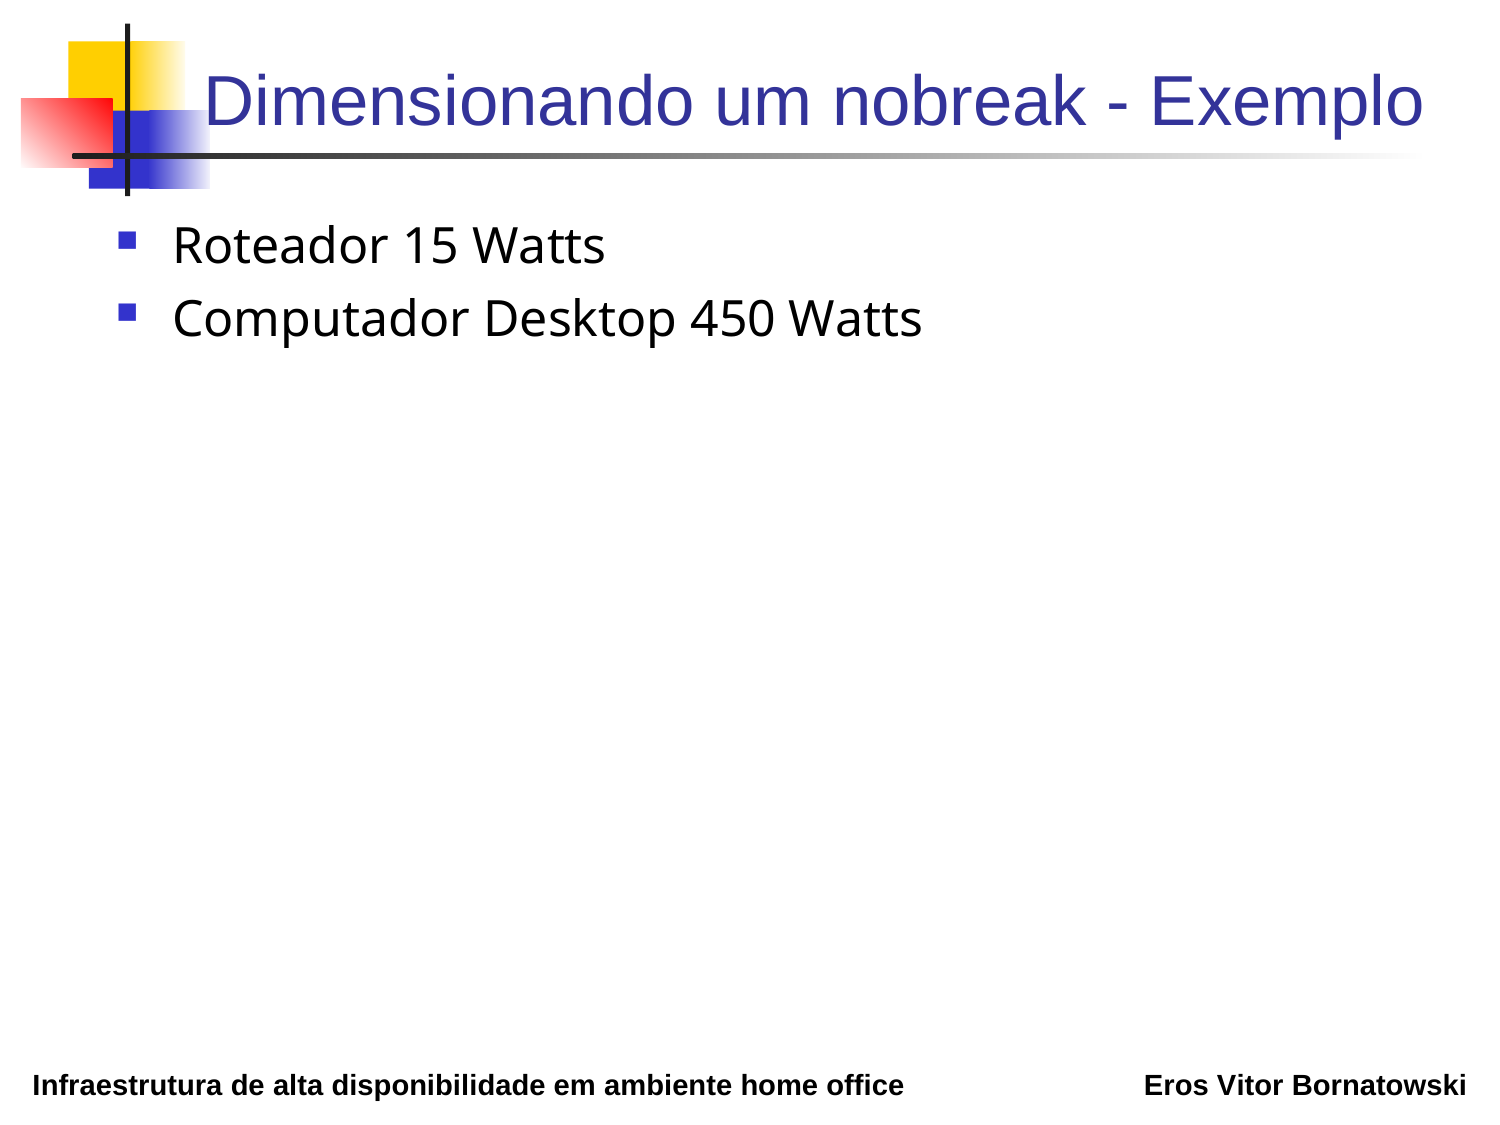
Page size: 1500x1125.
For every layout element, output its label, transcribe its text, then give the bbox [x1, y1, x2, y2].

title Dimensionando um nobreak - Exemplo [188, 46, 1468, 149]
list Roteador 15 Watts Computador Desktop 450 Watts [100, 206, 1447, 1024]
